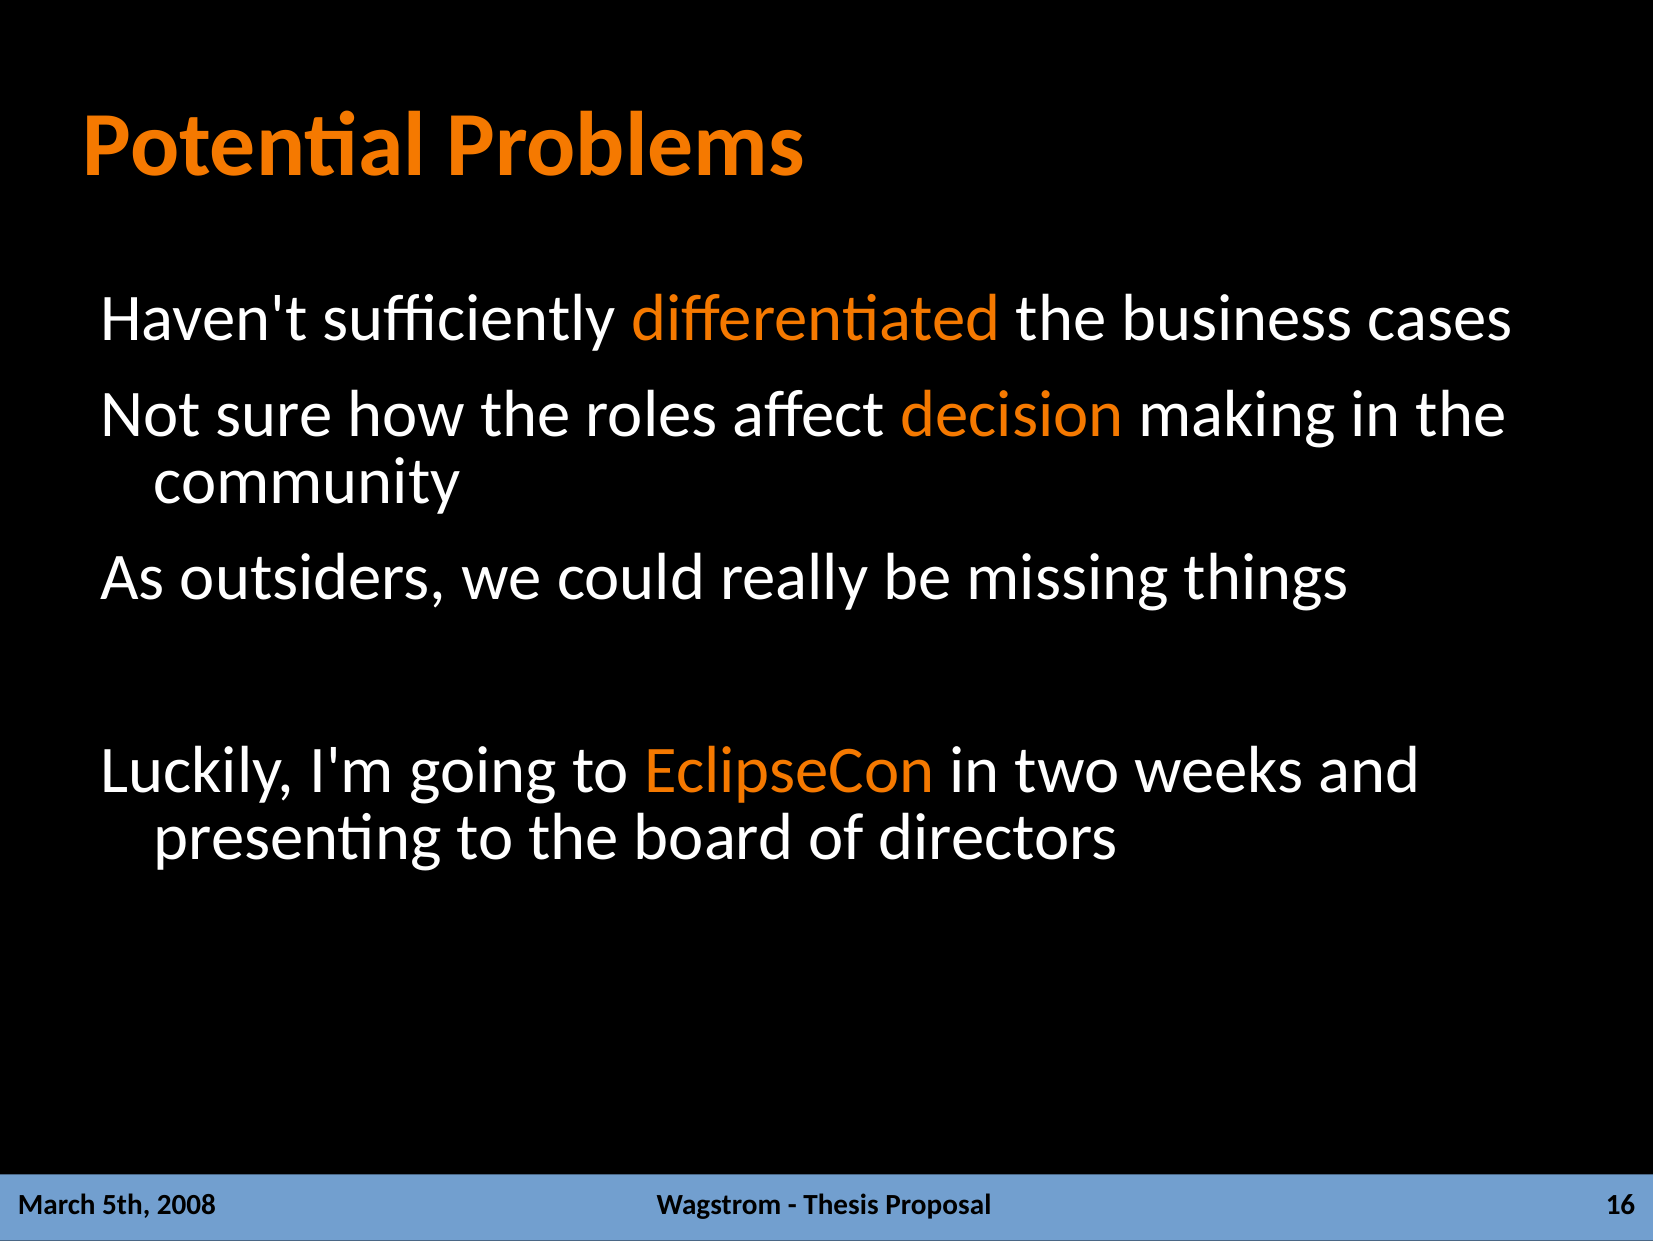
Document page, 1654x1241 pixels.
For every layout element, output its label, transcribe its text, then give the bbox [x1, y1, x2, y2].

list Haven't sufficiently differentiated the business cases Not sure how the roles affect decision making in the community As outsiders, we could really be missing things Luckily, I'm going to EclipseCon in two weeks and presenting to the board of directors [82, 290, 1571, 1095]
title Potential Problems [82, 56, 1571, 250]
